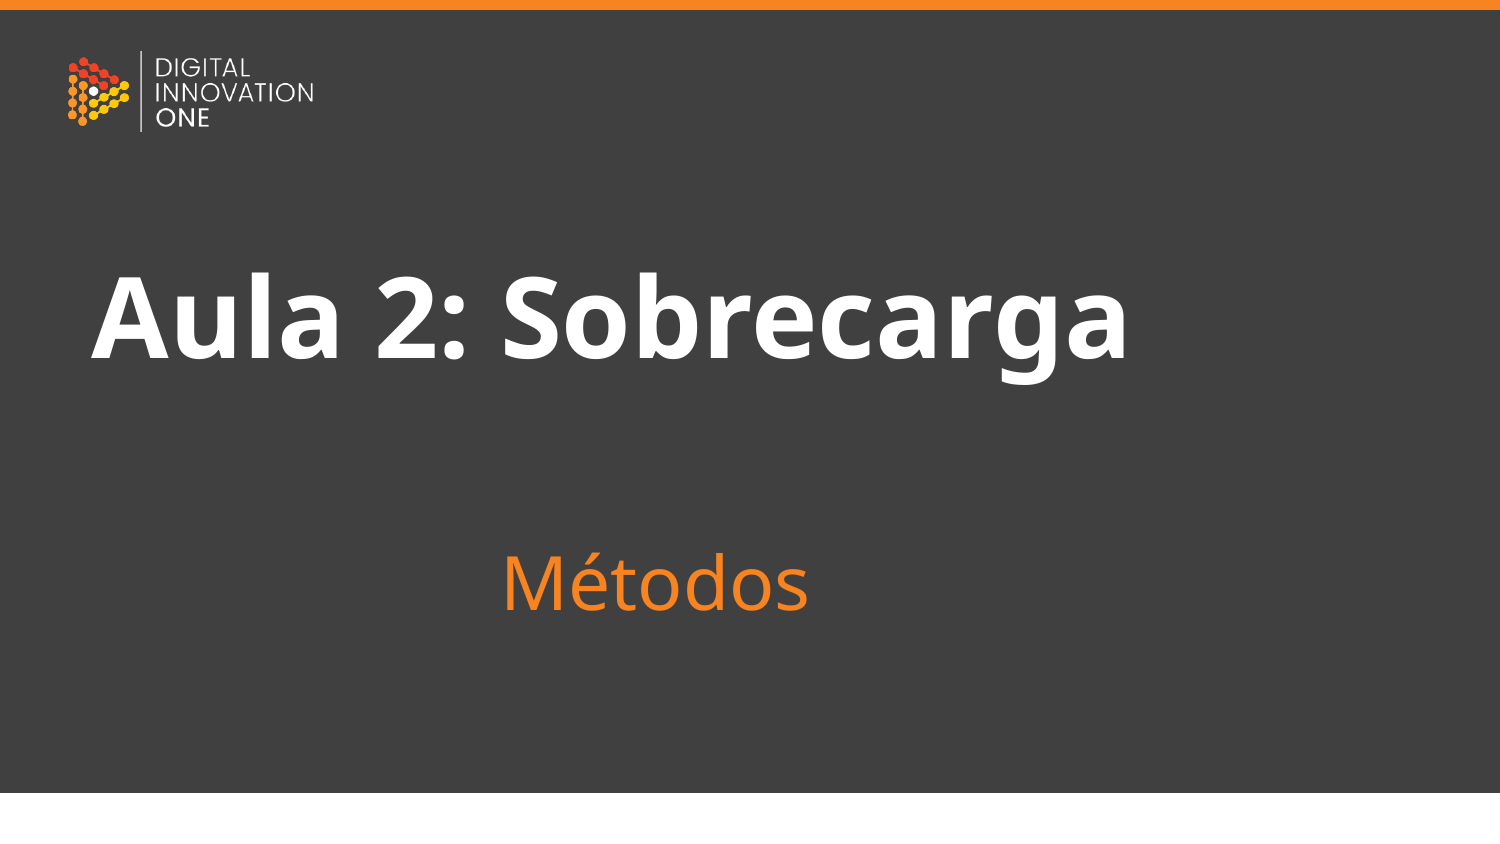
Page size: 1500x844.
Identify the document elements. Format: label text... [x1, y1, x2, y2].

picture [51, 42, 330, 140]
text_box [0, 0, 1500, 844]
text_box Métodos [485, 531, 1437, 630]
text_box Aula 2: Sobrecarga [1015, 309, 1040, 346]
text_box Aula 2: Sobrecarga [76, 243, 1475, 385]
